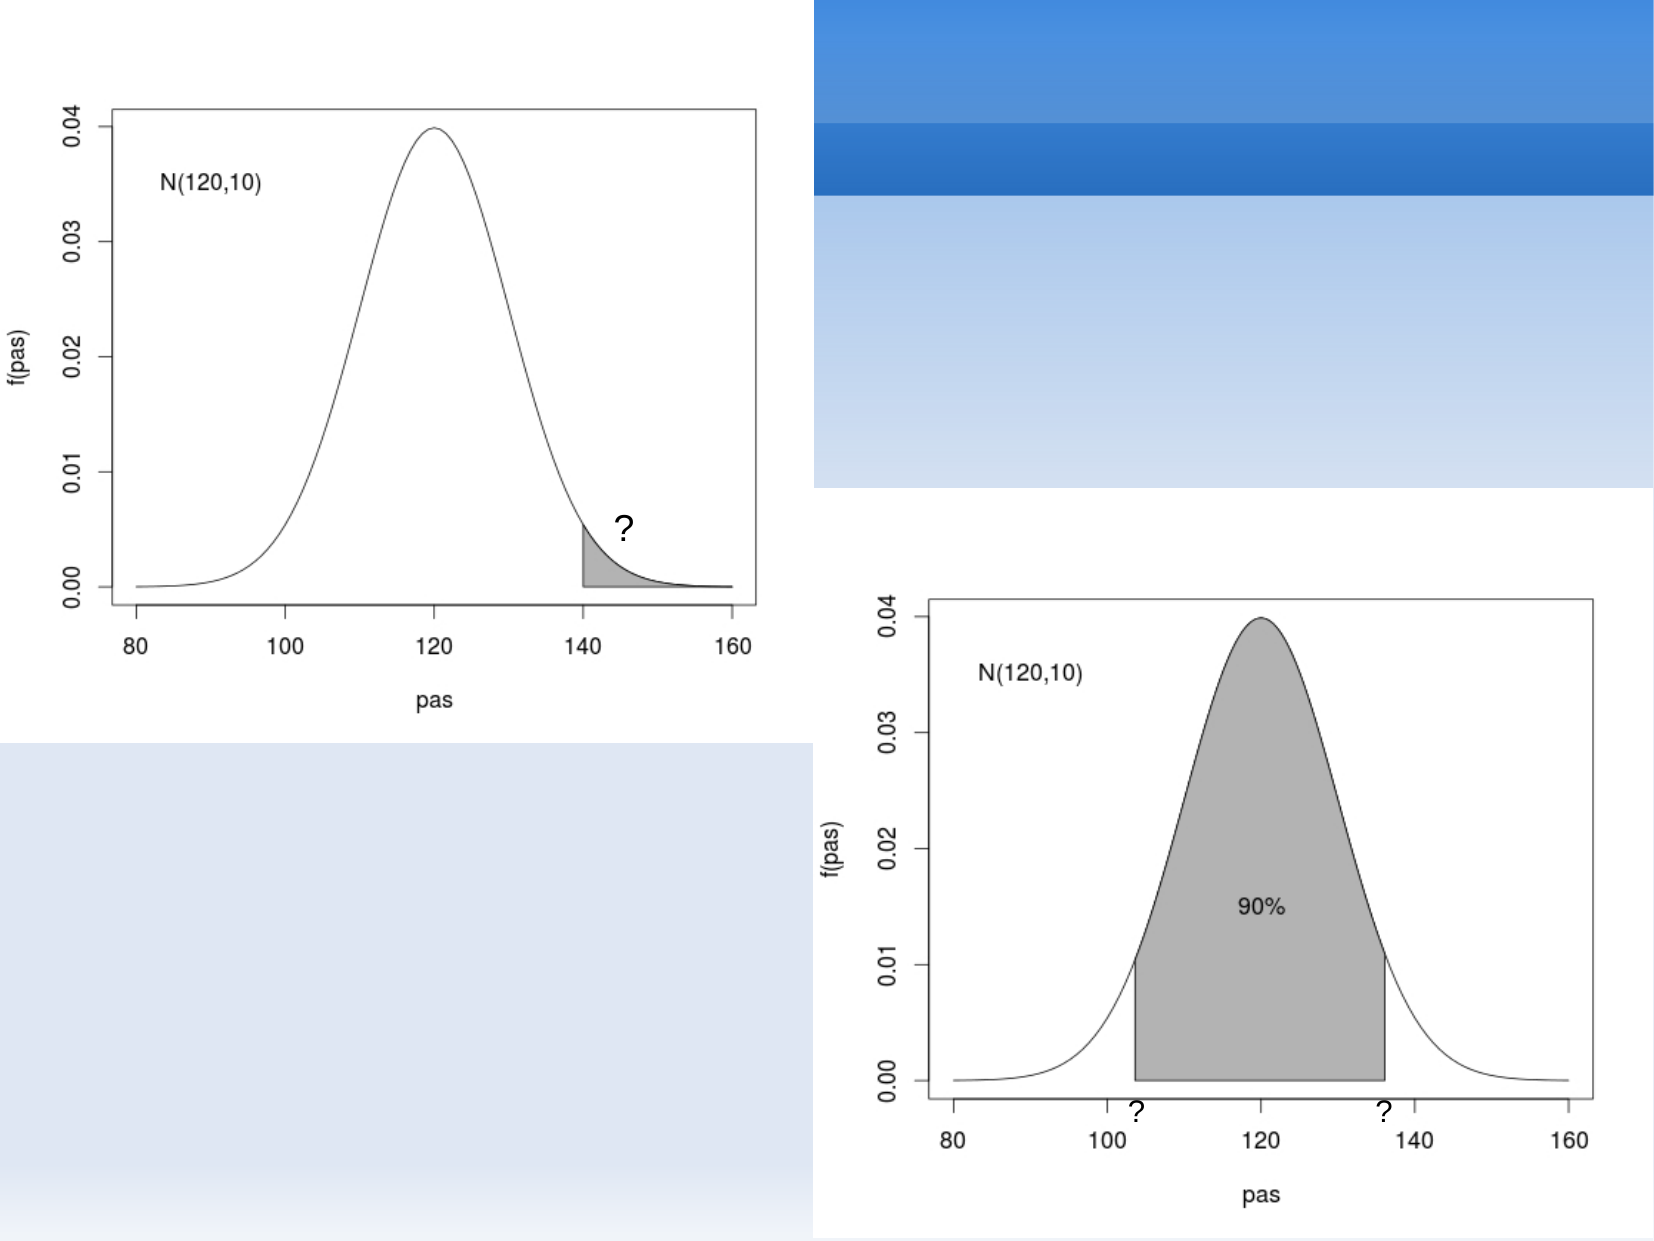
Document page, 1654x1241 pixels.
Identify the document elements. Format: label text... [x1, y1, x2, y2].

text_box ? [1360, 1087, 1413, 1145]
picture [0, 0, 1654, 1241]
text_box ? [1113, 1087, 1166, 1145]
text_box ? [598, 500, 655, 567]
